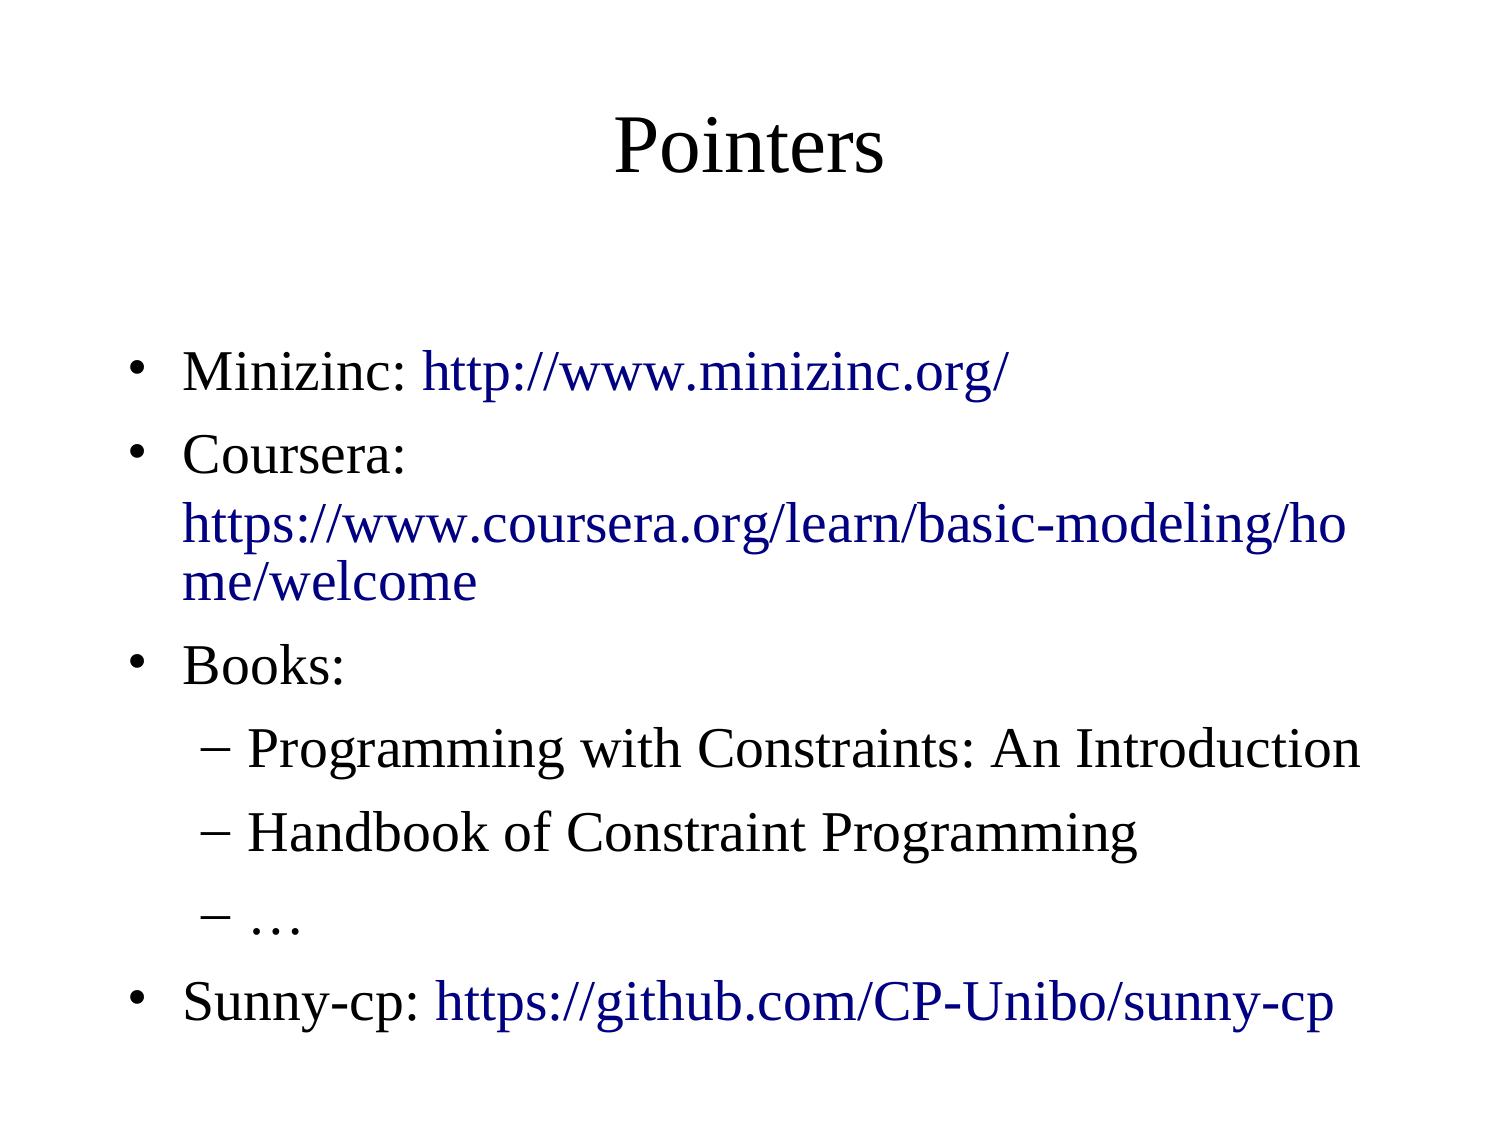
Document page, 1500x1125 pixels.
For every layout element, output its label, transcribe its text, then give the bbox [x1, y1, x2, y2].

title Pointers [112, 45, 1388, 233]
list Minizinc: http://www.minizinc.org/ Coursera: https://www.coursera.org/learn/basic-modeling/home/welcome Books: Programming with Constraints: An Introduction Handbook of Constraint Programming … Sunny-cp: https://github.com/CP-Unibo/sunny-cp [112, 324, 1388, 1000]
